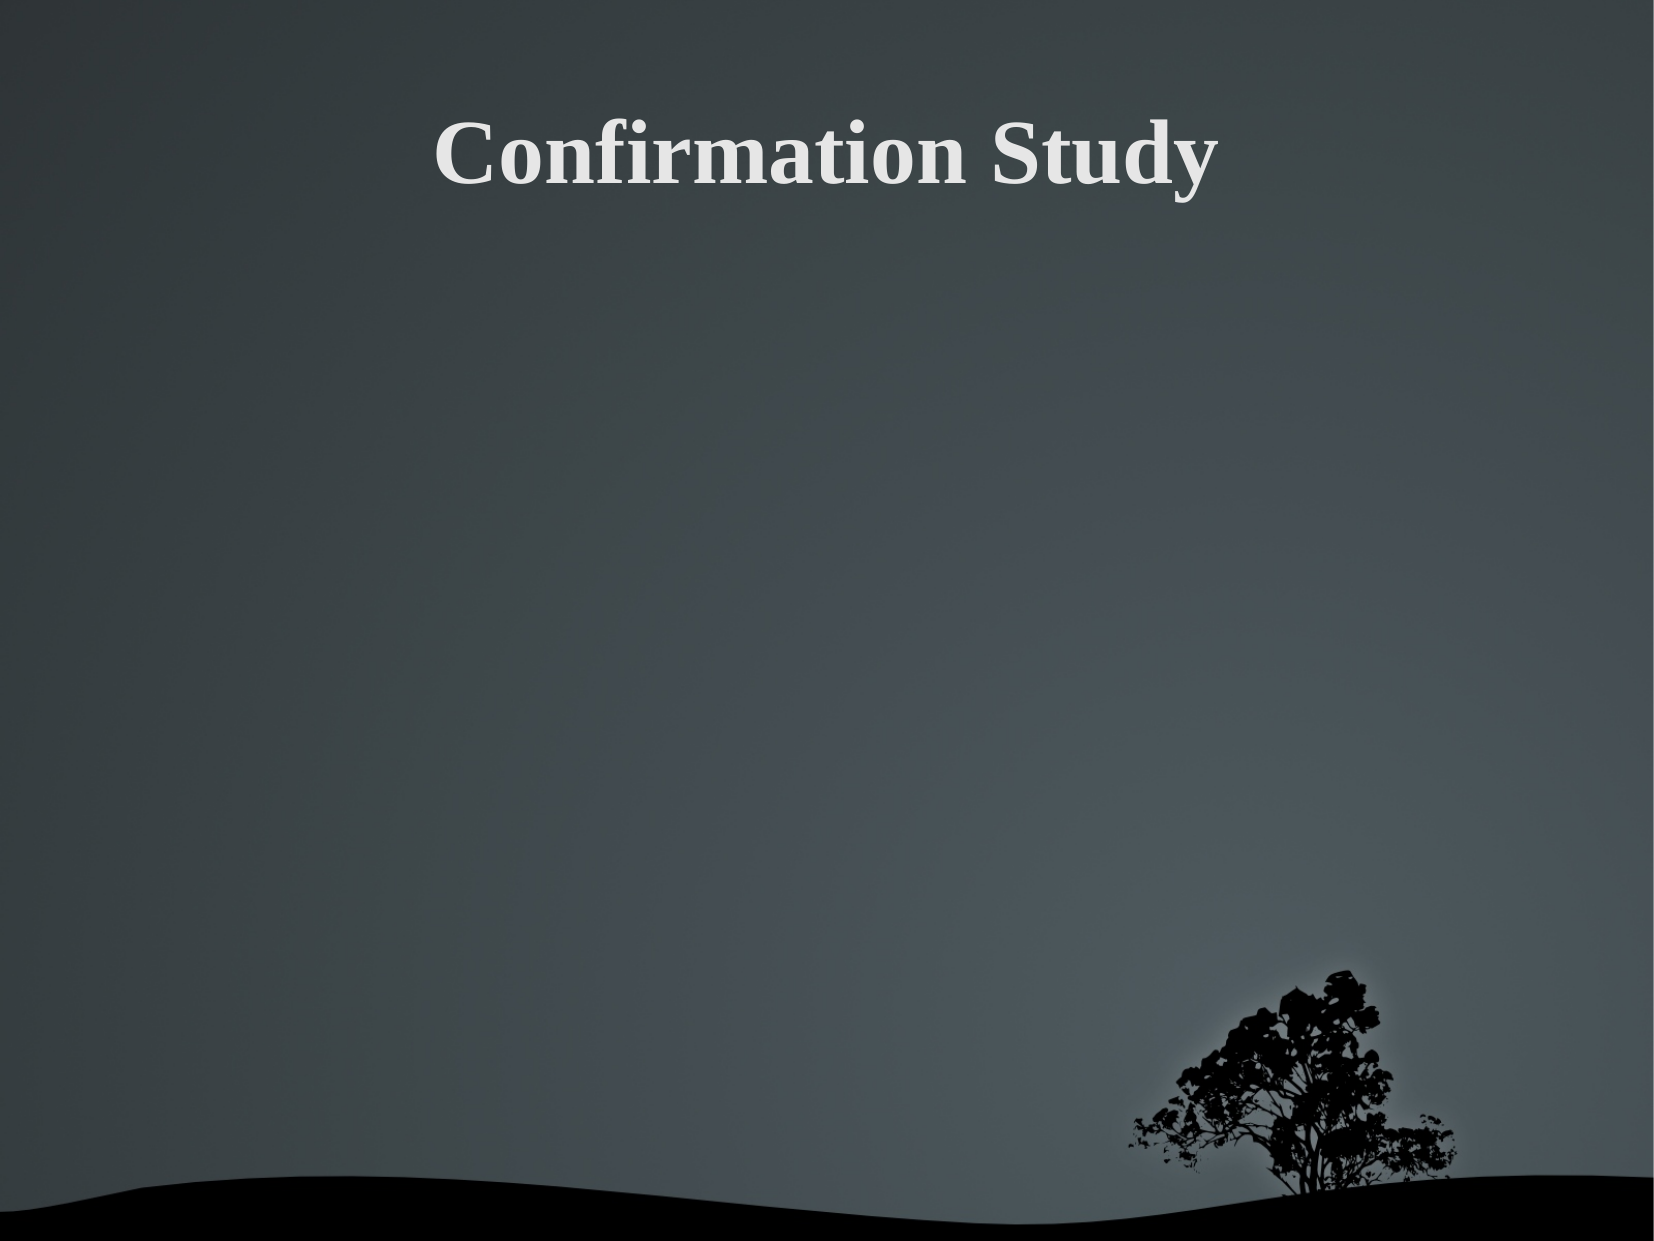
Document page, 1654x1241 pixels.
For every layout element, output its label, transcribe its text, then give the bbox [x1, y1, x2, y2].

title Confirmation Study [82, 49, 1571, 257]
picture [0, 0, 1654, 1241]
